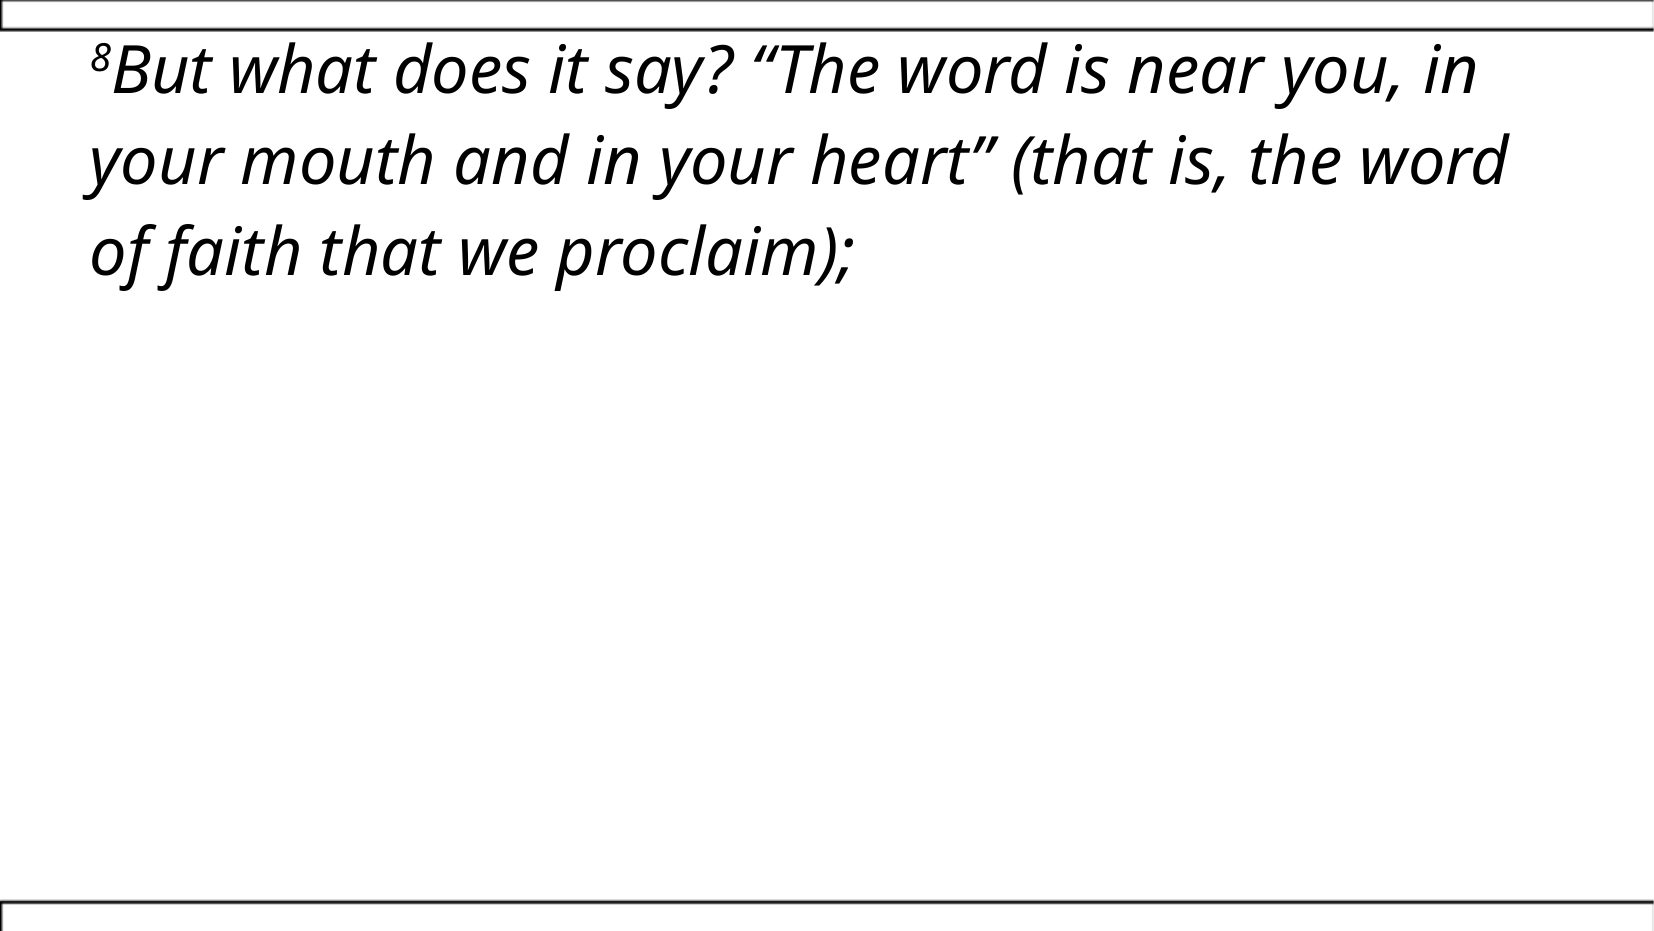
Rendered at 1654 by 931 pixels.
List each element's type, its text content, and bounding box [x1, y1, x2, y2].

text_box 8But what does it say? “The word is near you, in your mouth and in your heart” (that is, the word of faith that we proclaim); [75, 15, 1591, 331]
picture [0, 0, 1654, 931]
